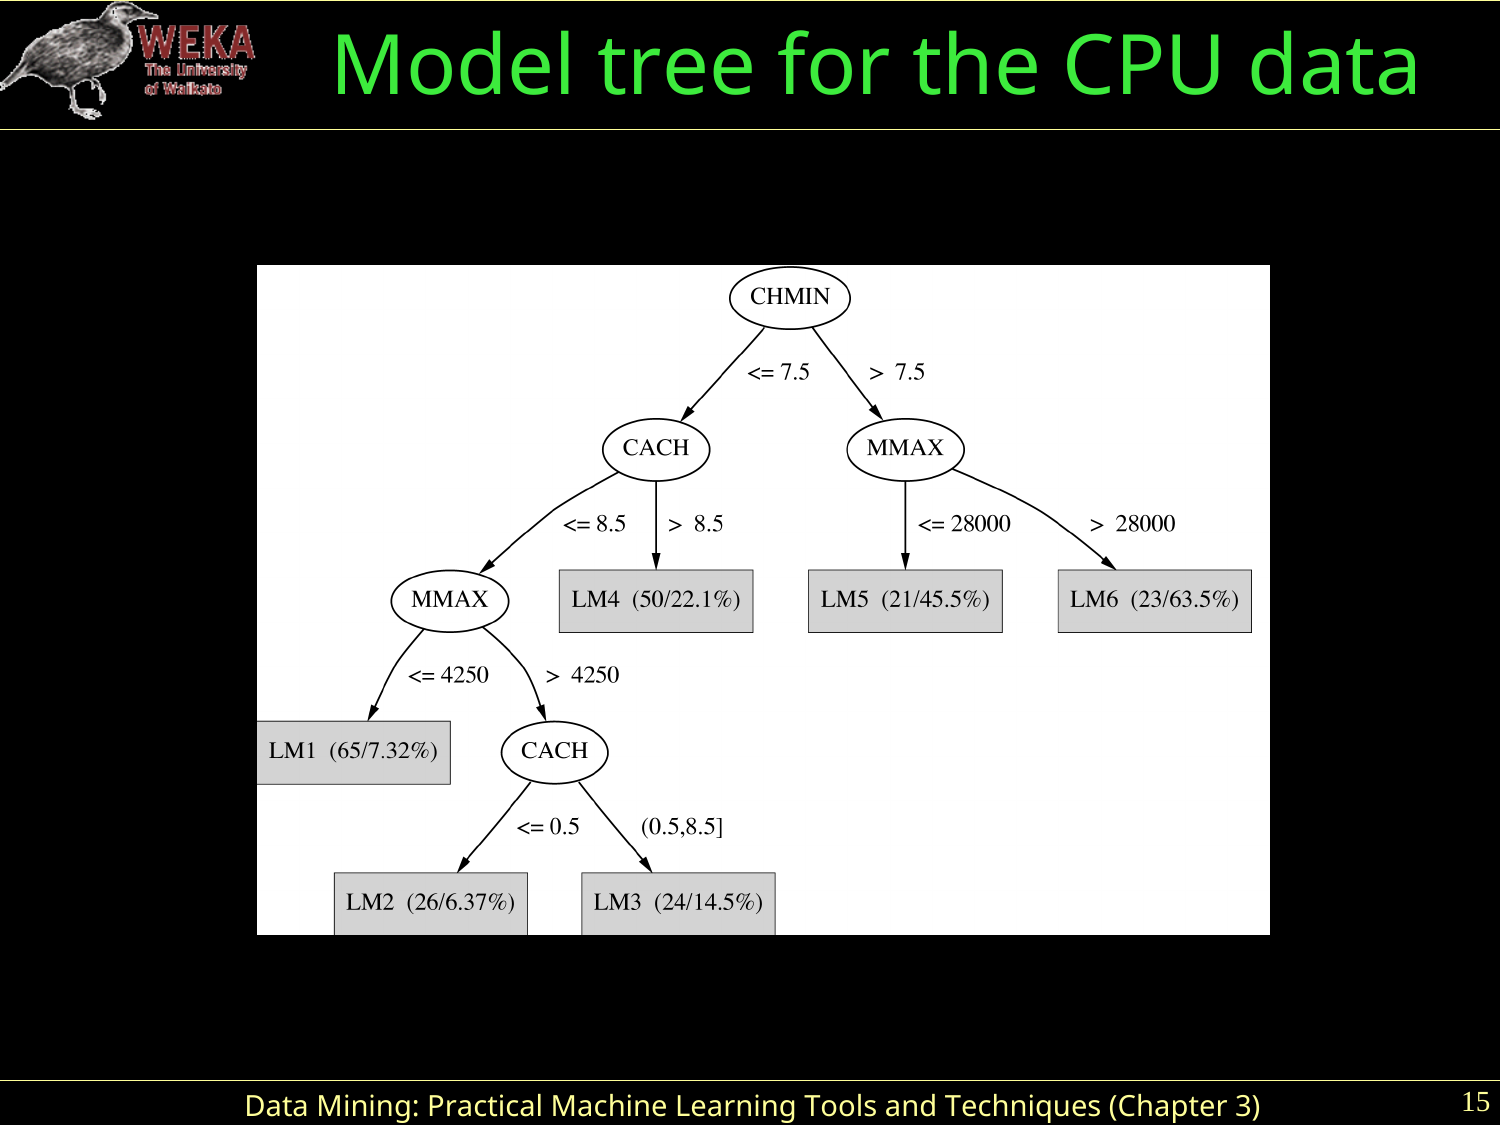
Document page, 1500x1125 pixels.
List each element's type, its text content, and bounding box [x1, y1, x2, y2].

picture [0, 1, 177, 129]
picture [257, 265, 1270, 936]
title Model tree for the CPU data [177, 0, 1500, 154]
